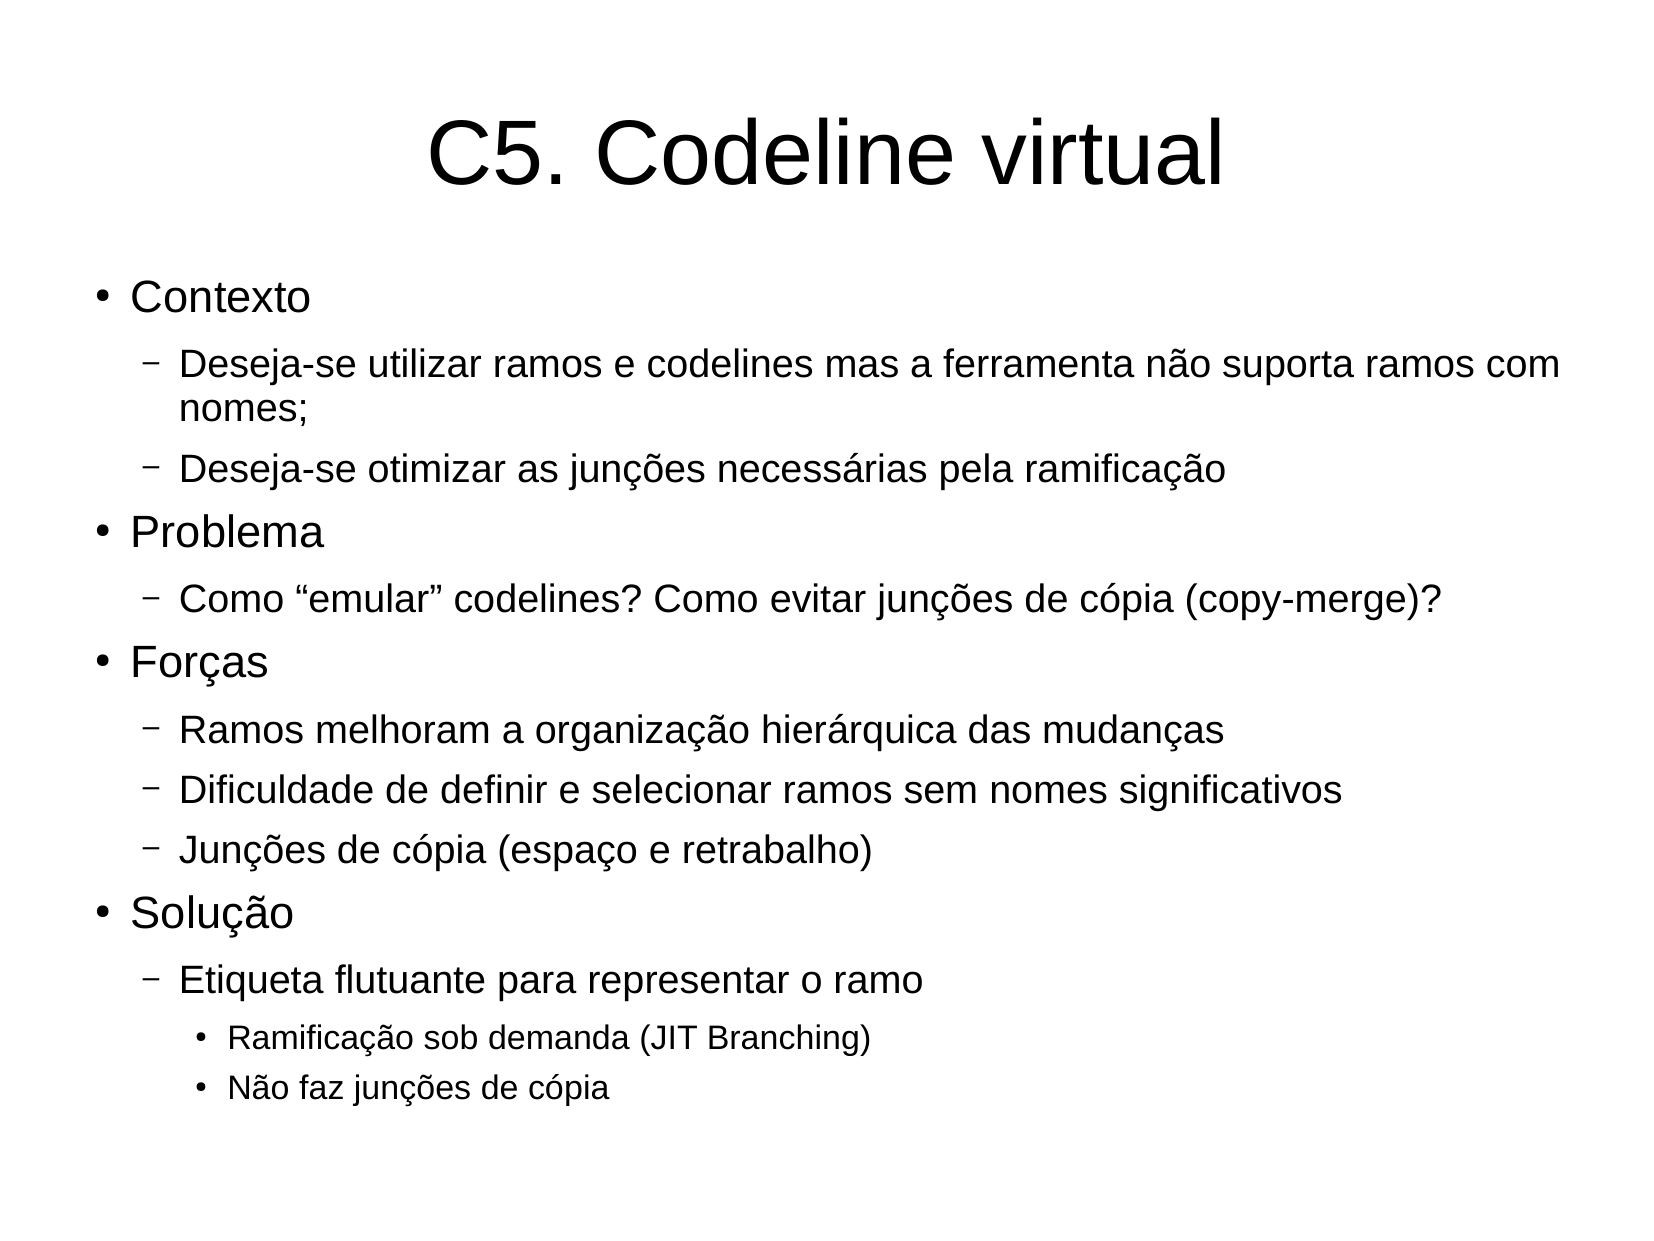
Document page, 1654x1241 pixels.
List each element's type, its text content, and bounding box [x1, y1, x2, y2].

list Contexto Deseja-se utilizar ramos e codelines mas a ferramenta não suporta ramos com nomes; Deseja-se otimizar as junções necessárias pela ramificação Problema Como “emular” codelines? Como evitar junções de cópia (copy-merge)? Forças Ramos melhoram a organização hierárquica das mudanças Dificuldade de definir e selecionar ramos sem nomes significativos Junções de cópia (espaço e retrabalho) Solução Etiqueta flutuante para representar o ramo Ramificação sob demanda (JIT Branching) Não faz junções de cópia [82, 271, 1571, 1111]
title C5. Codeline virtual [82, 49, 1571, 257]
